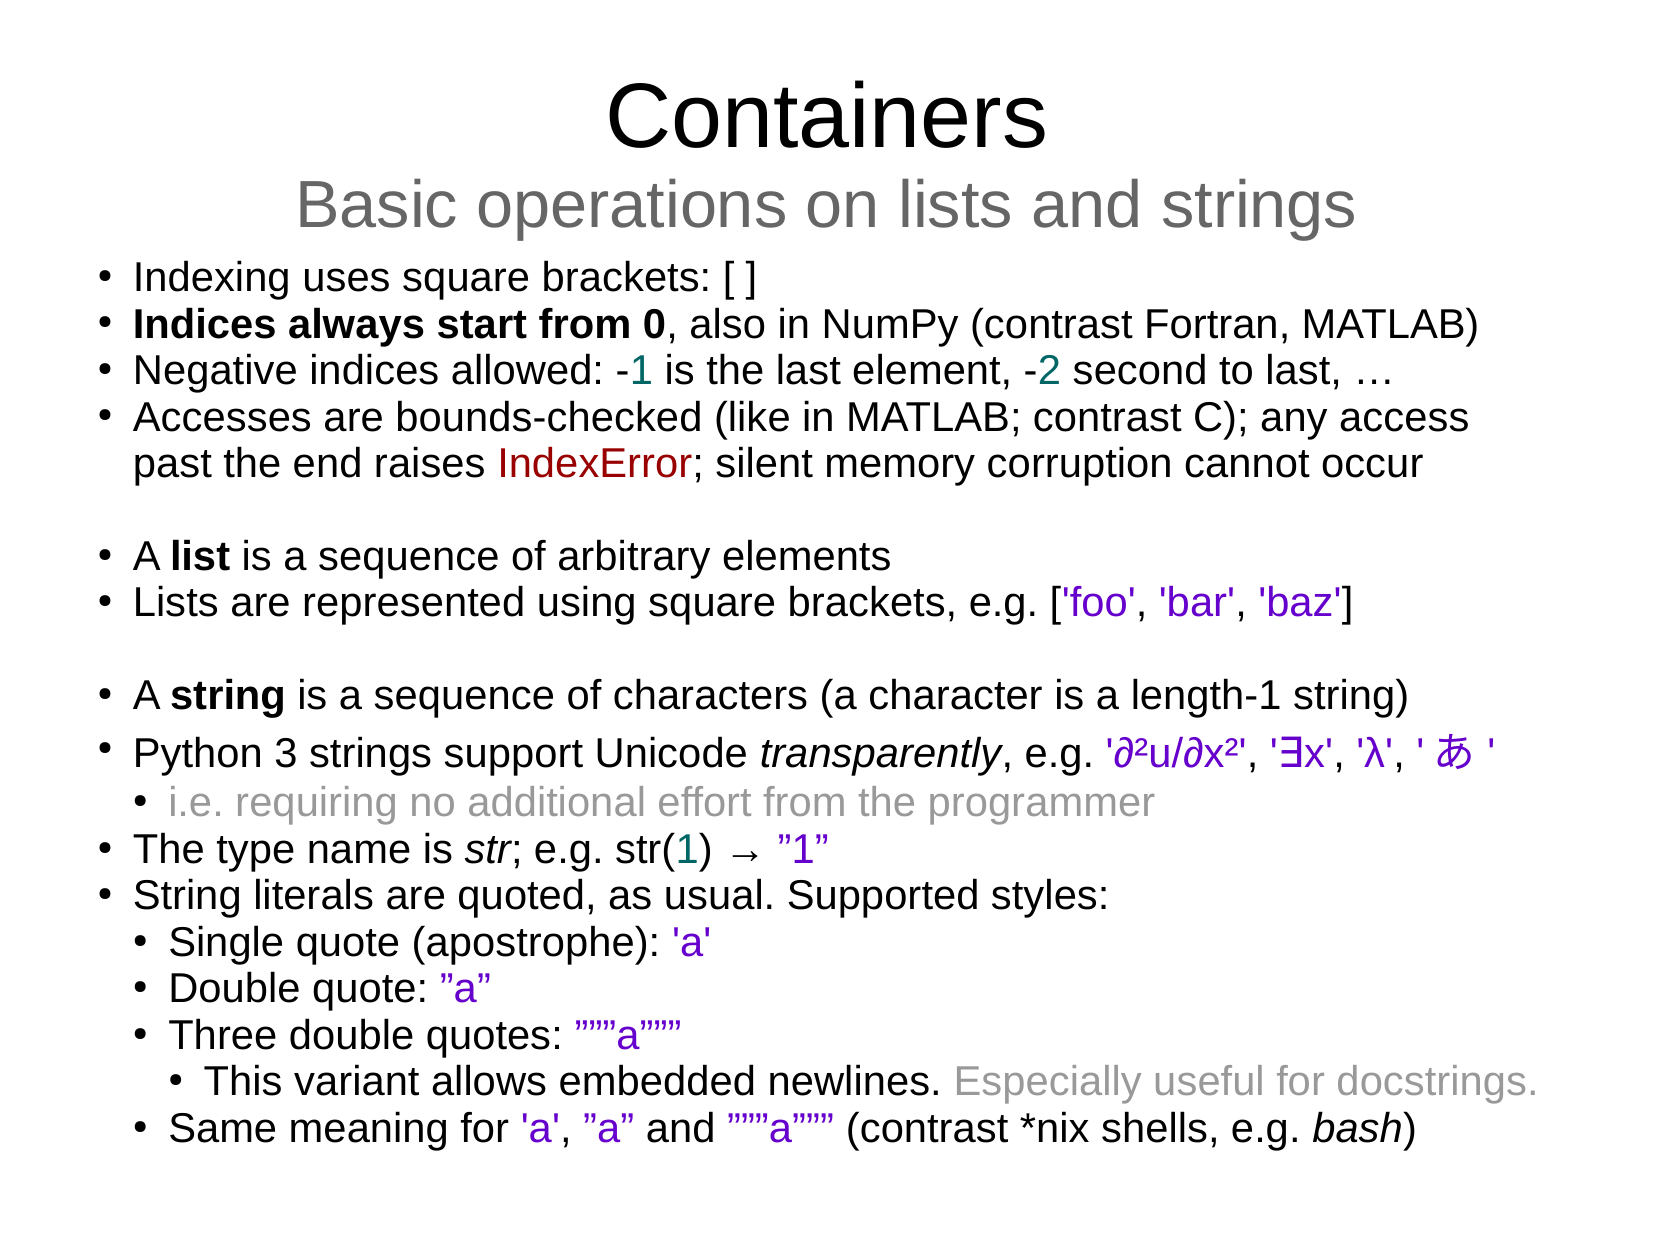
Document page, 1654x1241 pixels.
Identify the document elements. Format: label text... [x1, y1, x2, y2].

title Containers Basic operations on lists and strings [82, 49, 1571, 257]
text_box Indexing uses square brackets: [ ] Indices always start from 0, also in NumPy (contrast Fortran, MATLAB) Negative indices allowed: -1 is the last element, -2 second to last, … Accesses are bounds-checked (like in MATLAB; contrast C); any access past the end raises IndexError; silent memory corruption cannot occur A list is a sequence of arbitrary elements Lists are represented using square brackets, e.g. ['foo', 'bar', 'baz'] A string is a sequence of characters (a character is a length-1 string) Python 3 strings support Unicode transparently, e.g. '∂²u/∂x²', '∃x', 'λ', 'あ' i.e. requiring no additional effort from the programmer The type name is str; e.g. str(1) → ”1” String literals are quoted, as usual. Supported styles: Single quote (apostrophe): 'a' Double quote: ”a” Three double quotes: ”””a””” This variant allows embedded newlines. Especially useful for docstrings. Same meaning for 'a', ”a” and ”””a””” (contrast *nix shells, e.g. bash) [82, 246, 1561, 1210]
